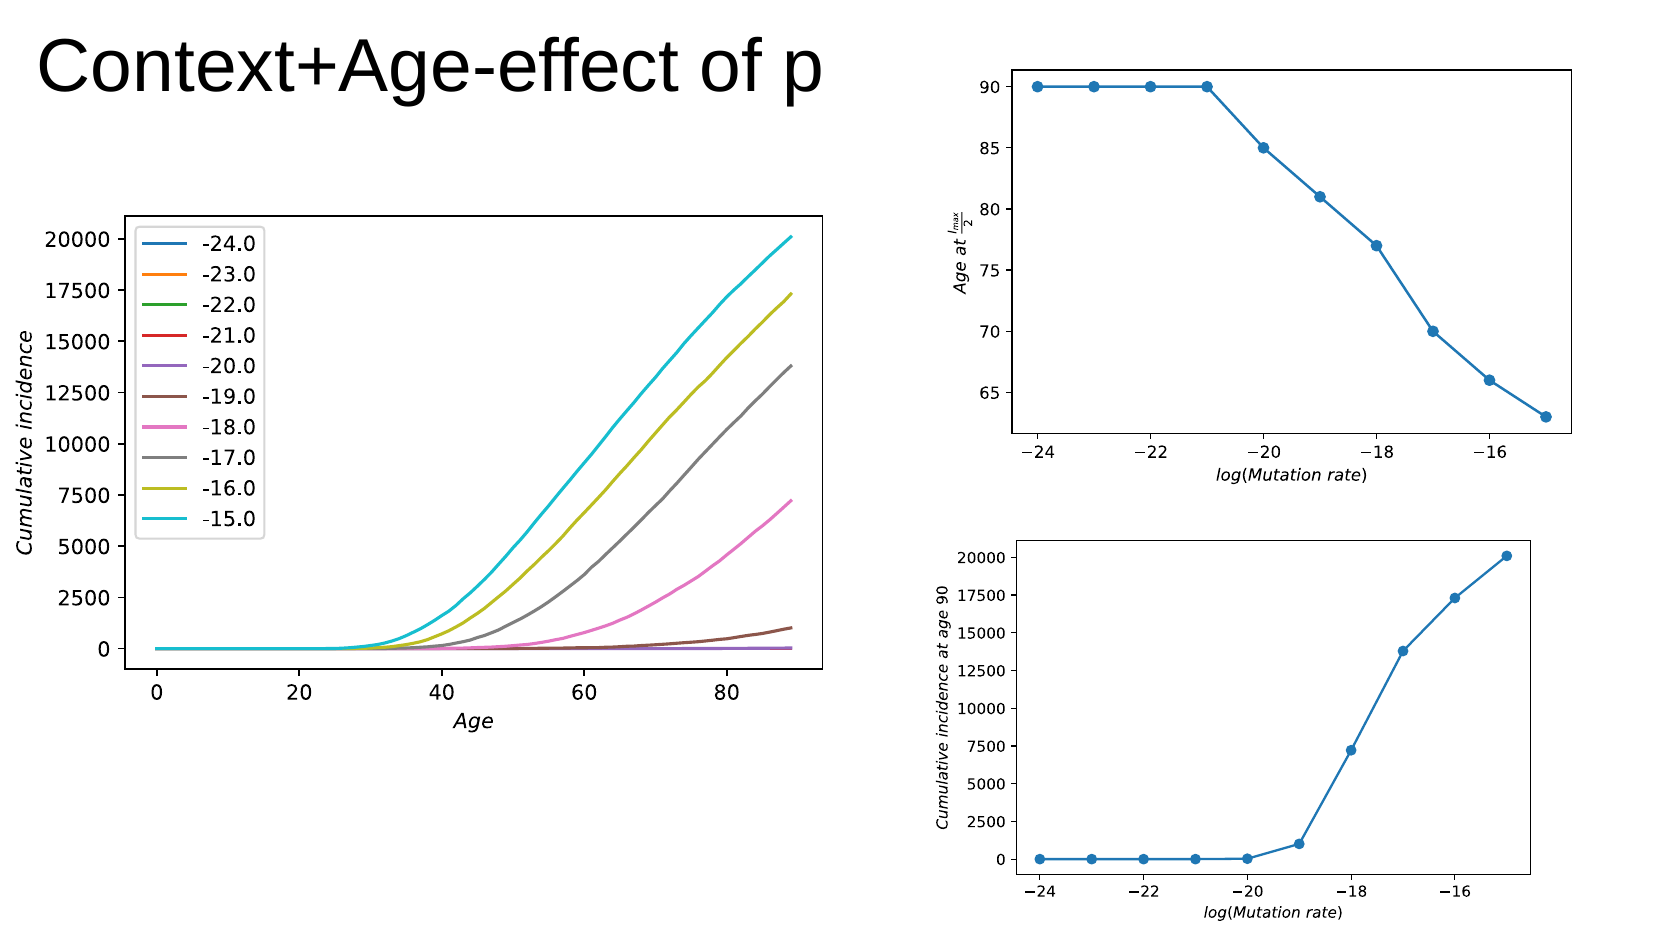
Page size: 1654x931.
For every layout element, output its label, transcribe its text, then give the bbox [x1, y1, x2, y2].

picture [11, 143, 914, 745]
picture [921, 11, 1645, 931]
title Context+Age-effect of p [0, 0, 1052, 144]
